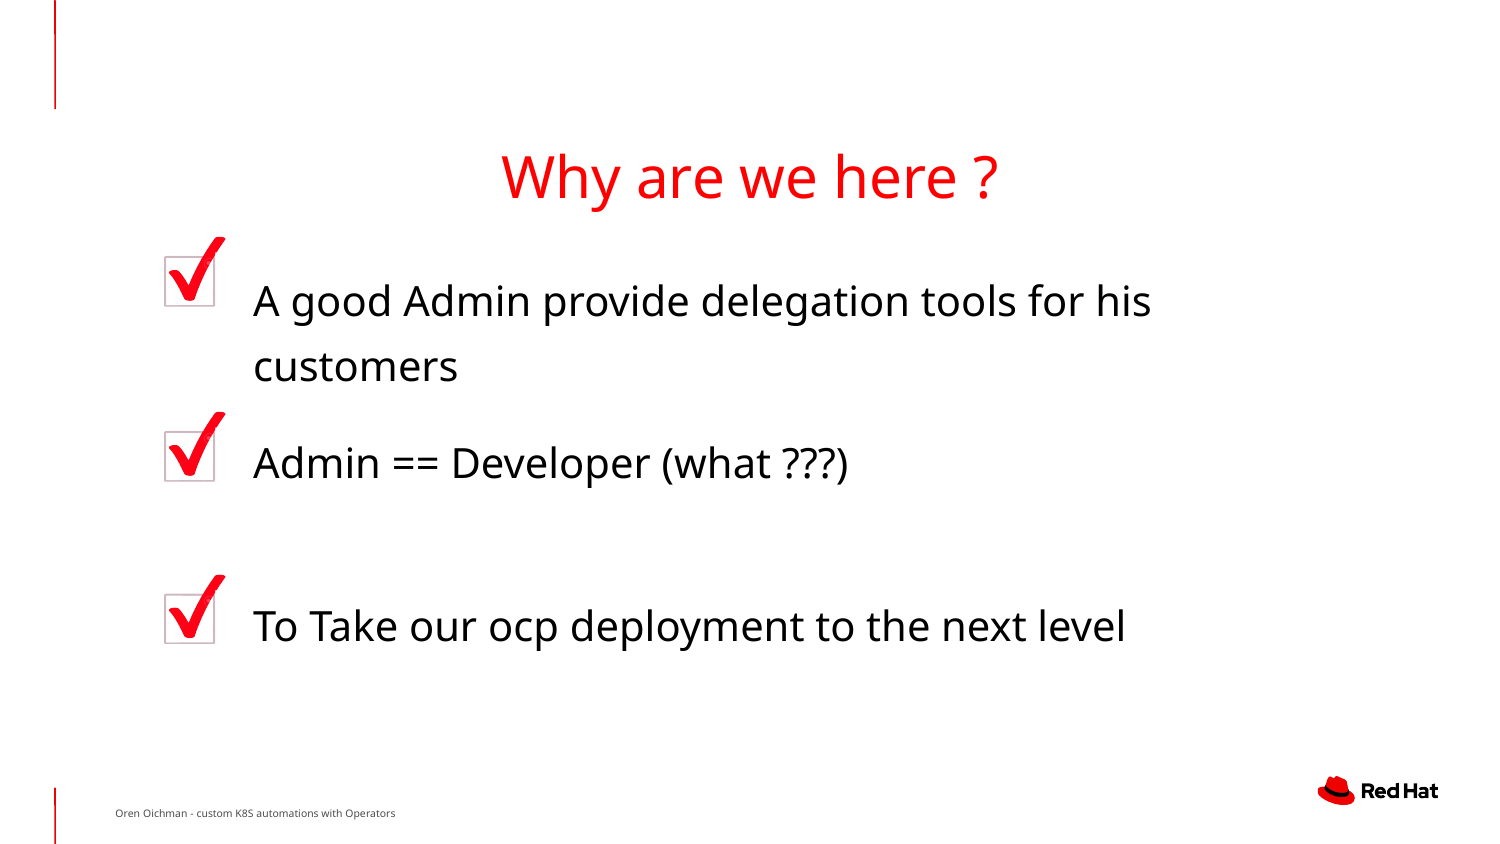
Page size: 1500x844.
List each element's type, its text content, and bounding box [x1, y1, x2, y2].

title Admin == Developer (what ???) [253, 422, 1322, 492]
picture [123, 553, 256, 685]
picture [123, 390, 256, 523]
title A good Admin provide delegation tools for his customers [256, 259, 1322, 329]
subtitle Oren Oichman - custom K8S automations with Operators [115, 750, 1246, 820]
picture [1317, 776, 1438, 805]
title Why are we here ? [215, 119, 1285, 189]
title To Take our ocp deployment to the next level [253, 584, 1322, 654]
picture [123, 215, 256, 348]
